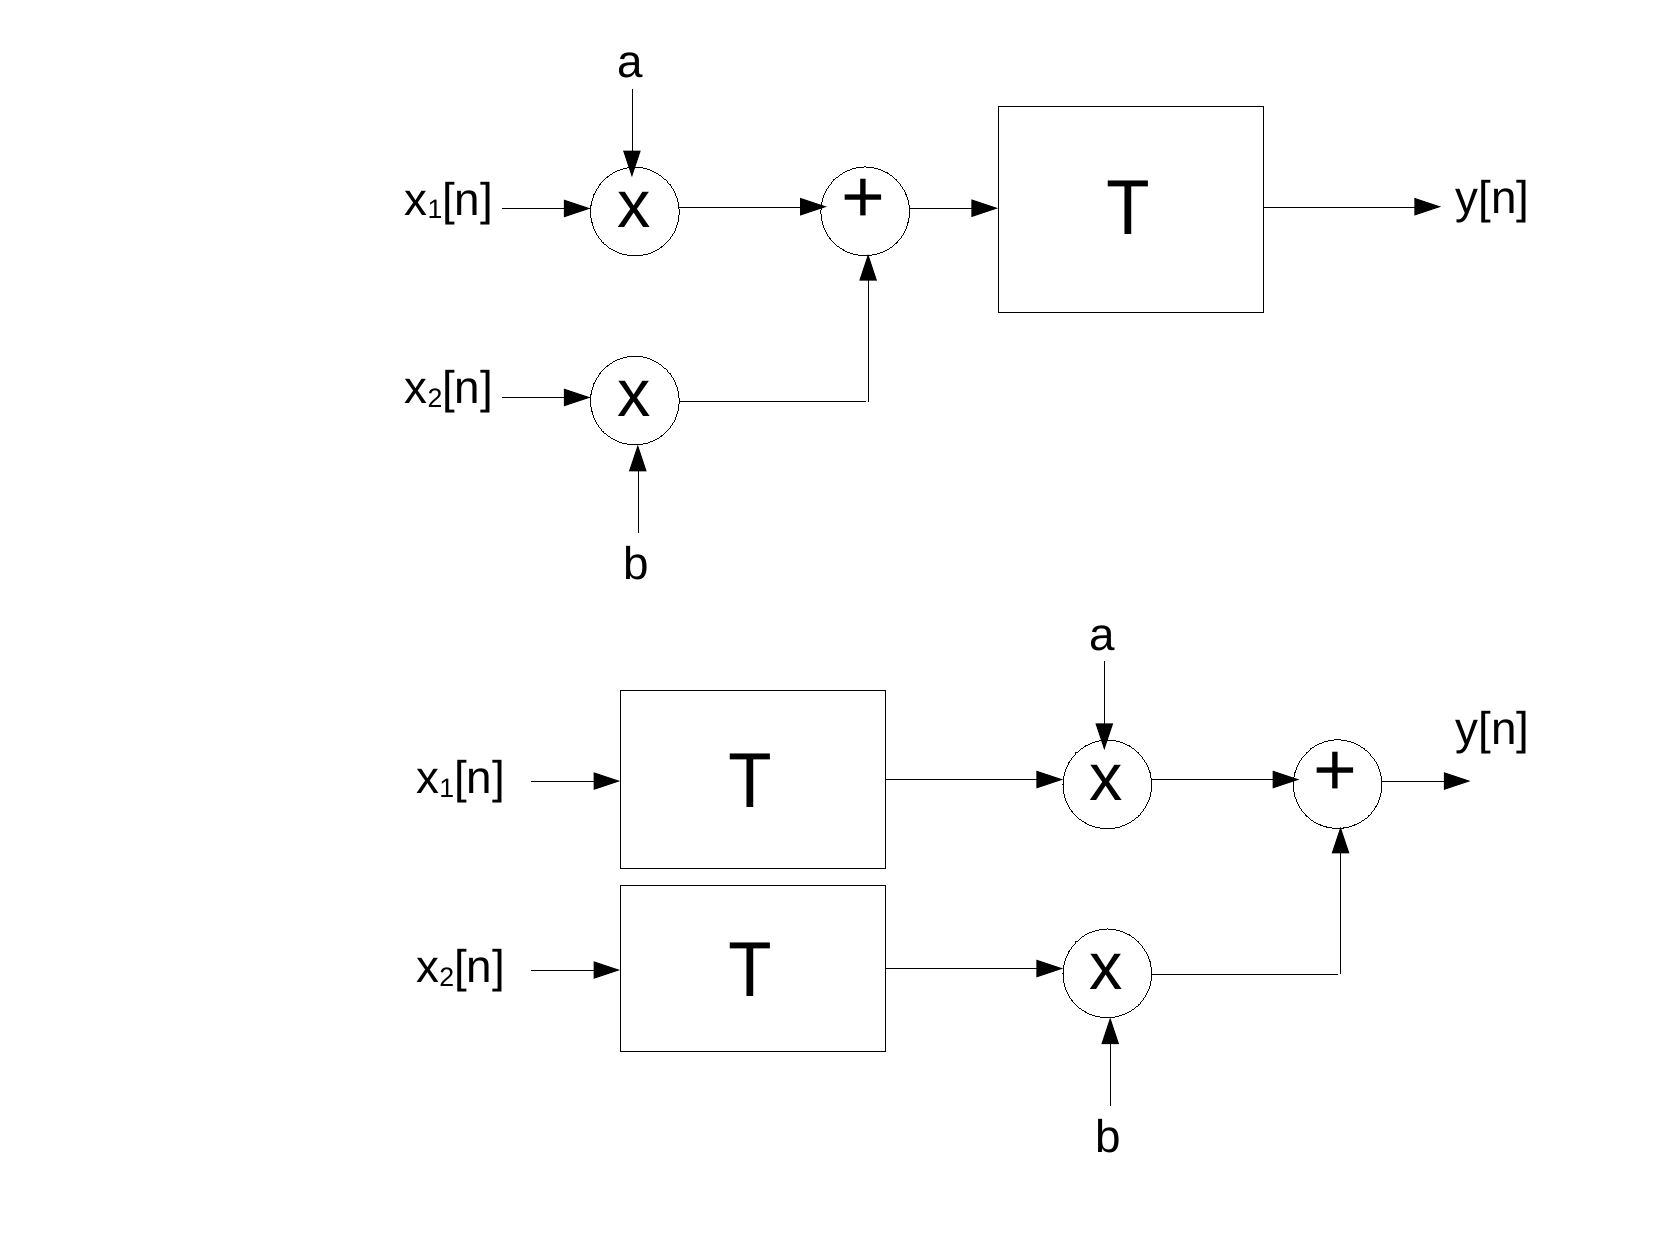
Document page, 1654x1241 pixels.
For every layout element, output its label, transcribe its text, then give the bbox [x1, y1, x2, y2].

text_box x1[n] [401, 744, 544, 826]
text_box x [1074, 732, 1164, 823]
text_box x1[n] [389, 166, 532, 247]
text_box a [602, 28, 745, 119]
text_box y[n] [1440, 164, 1565, 231]
text_box T [1092, 146, 1188, 244]
text_box b [608, 530, 751, 597]
text_box x [1074, 921, 1164, 1012]
text_box y[n] [1440, 695, 1565, 762]
text_box b [1080, 1103, 1223, 1170]
text_box a [1074, 601, 1217, 691]
text_box x2[n] [389, 355, 532, 436]
text_box + [826, 147, 916, 247]
text_box x [602, 159, 691, 250]
text_box x2[n] [401, 933, 544, 1015]
text_box T [714, 908, 810, 1006]
text_box + [1299, 720, 1388, 820]
text_box T [714, 719, 810, 817]
text_box x [602, 348, 691, 439]
